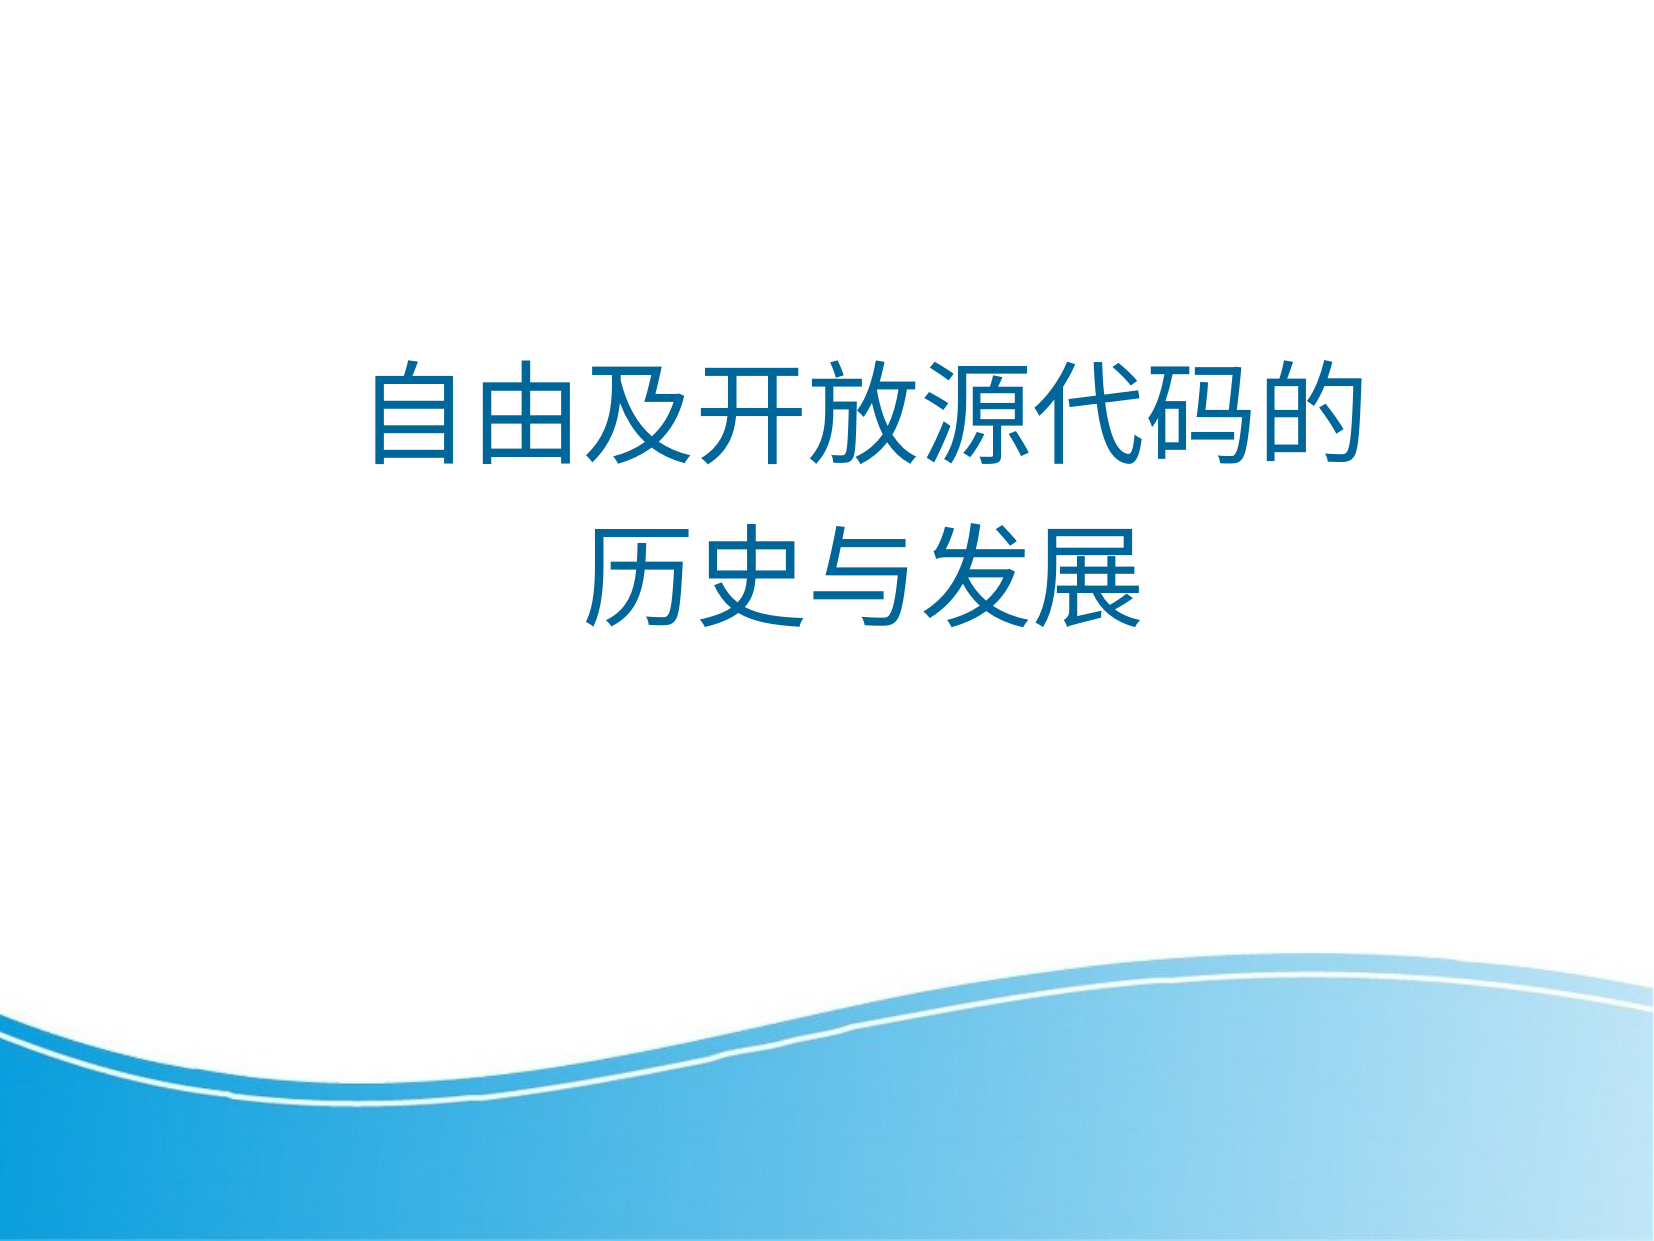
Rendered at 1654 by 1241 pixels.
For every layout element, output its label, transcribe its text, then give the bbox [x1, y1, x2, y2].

title 自由及开放源代码的 历史与发展 [120, 351, 1609, 624]
picture [0, 952, 1654, 1241]
